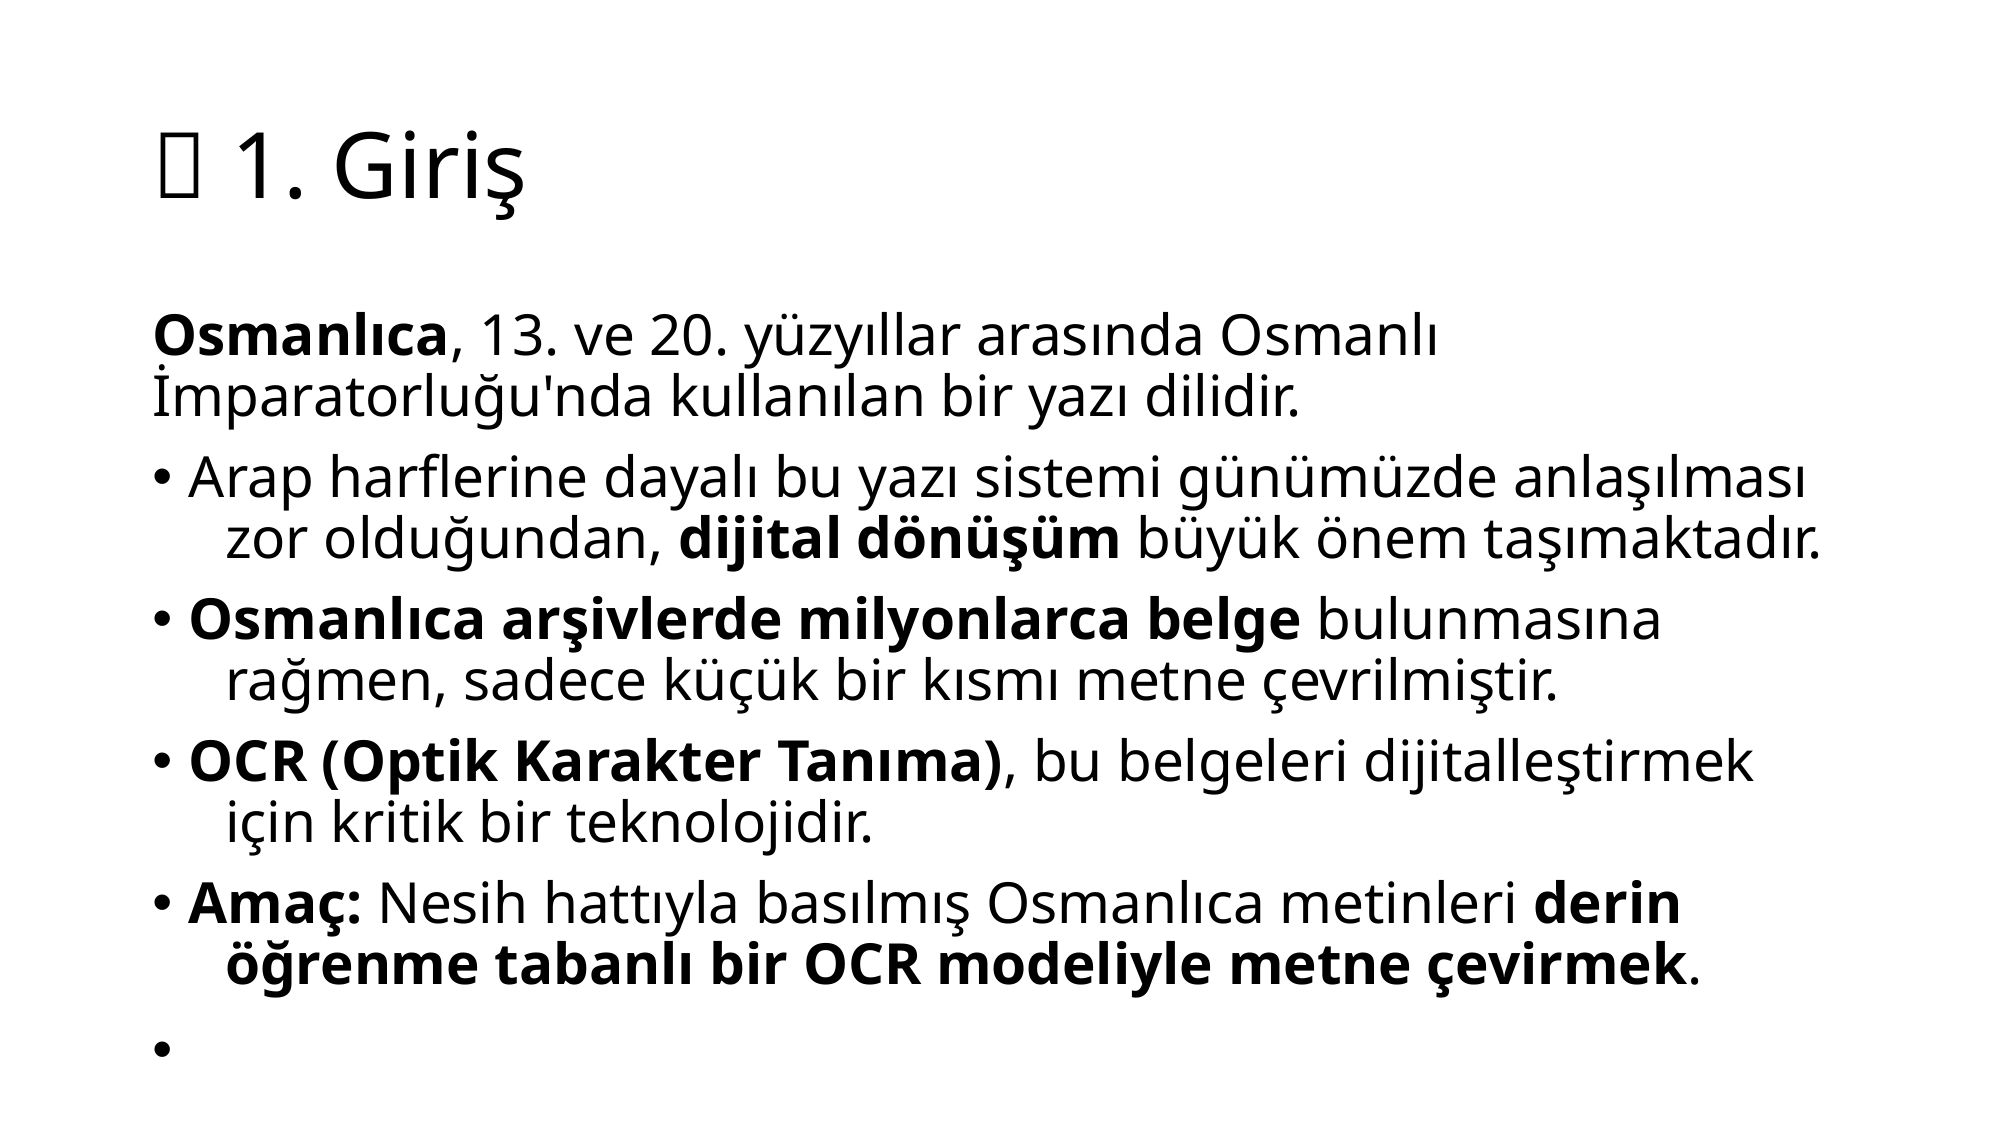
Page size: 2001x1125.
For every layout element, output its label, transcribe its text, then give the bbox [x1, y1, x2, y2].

title 📌 1. Giriş [137, 59, 1863, 278]
list Osmanlıca, 13. ve 20. yüzyıllar arasında Osmanlı İmparatorluğu'nda kullanılan bir yazı dilidir. Arap harflerine dayalı bu yazı sistemi günümüzde anlaşılması zor olduğundan, dijital dönüşüm büyük önem taşımaktadır. Osmanlıca arşivlerde milyonlarca belge bulunmasına rağmen, sadece küçük bir kısmı metne çevrilmiştir. OCR (Optik Karakter Tanıma), bu belgeleri dijitalleştirmek için kritik bir teknolojidir. Amaç: Nesih hattıyla basılmış Osmanlıca metinleri derin öğrenme tabanlı bir OCR modeliyle metne çevirmek. [137, 299, 1863, 1014]
